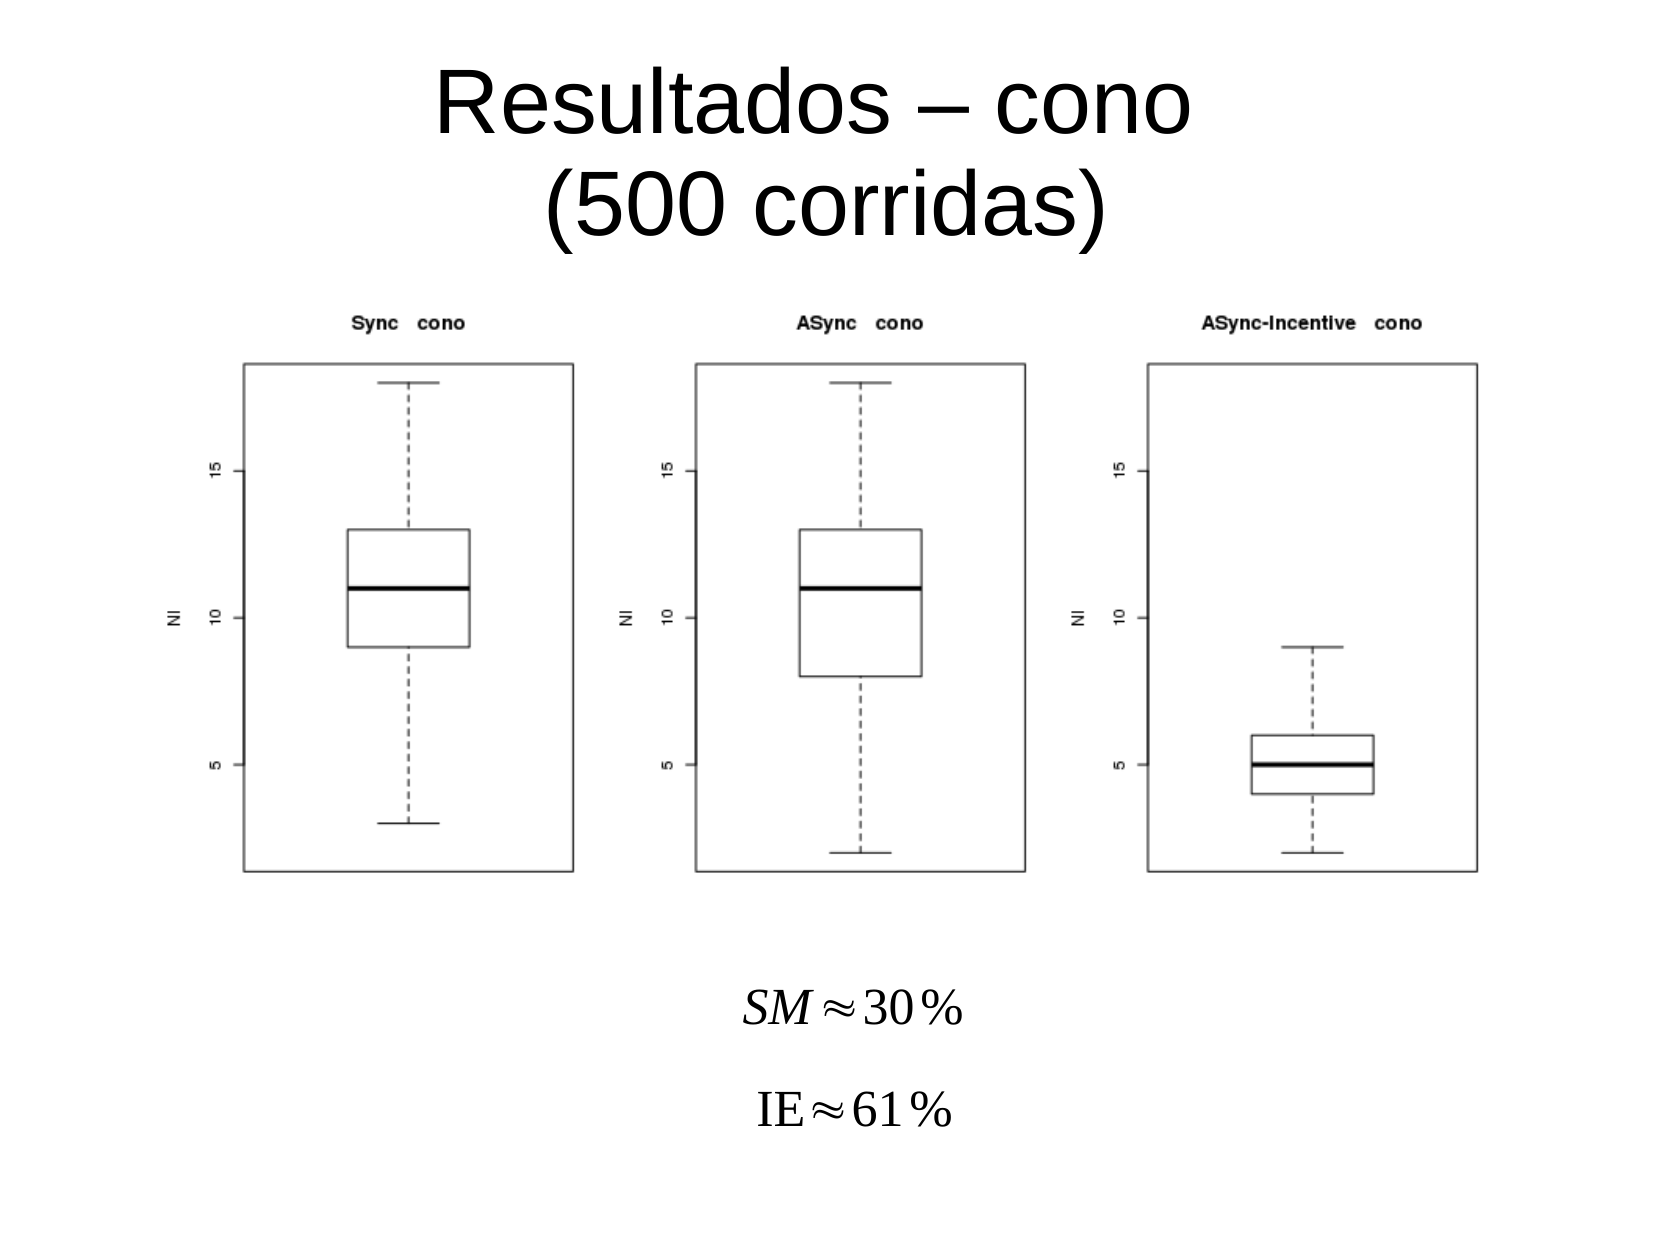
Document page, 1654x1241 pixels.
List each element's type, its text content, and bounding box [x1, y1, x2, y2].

title Resultados – cono (500 corridas) [82, 49, 1571, 257]
chart [735, 977, 971, 1036]
picture [163, 283, 1519, 973]
chart [750, 1080, 960, 1138]
